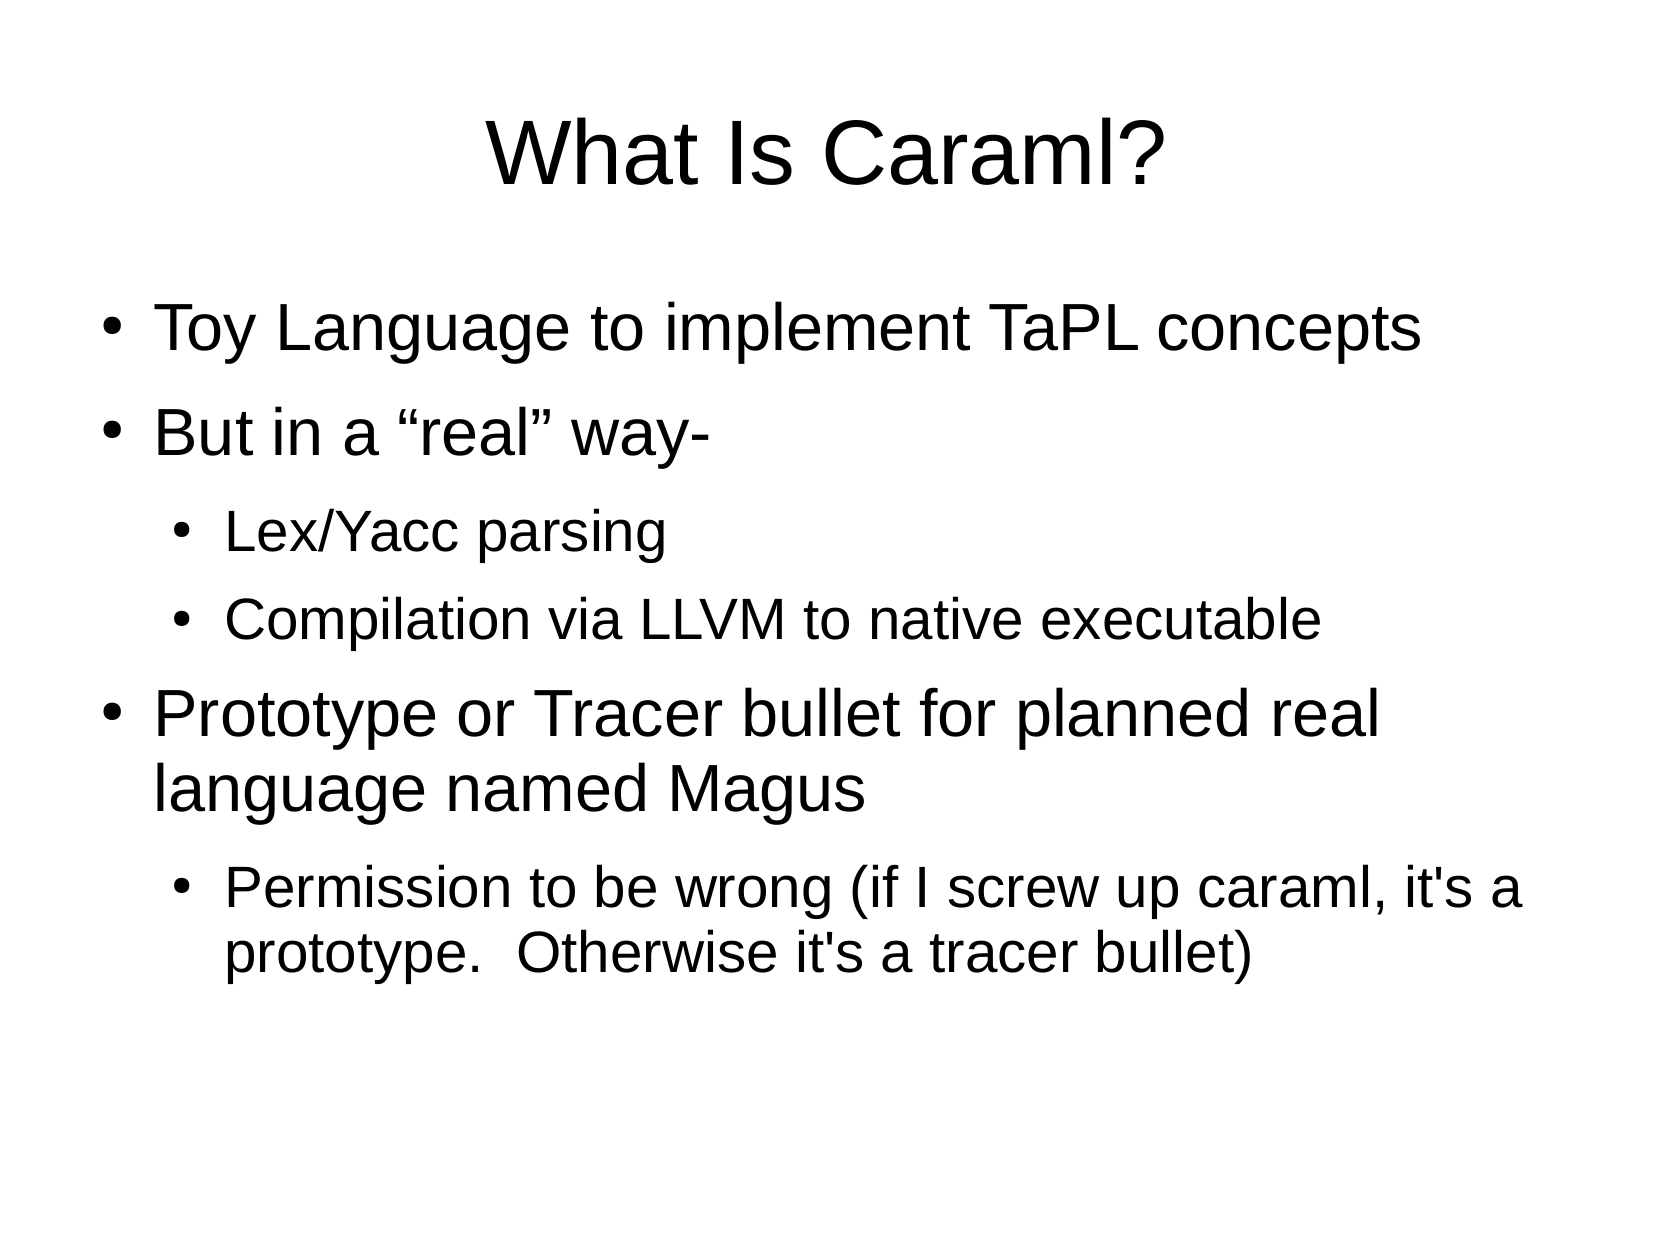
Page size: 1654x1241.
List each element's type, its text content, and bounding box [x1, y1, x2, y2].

list Toy Language to implement TaPL concepts But in a “real” way- Lex/Yacc parsing Compilation via LLVM to native executable Prototype or Tracer bullet for planned real language named Magus Permission to be wrong (if I screw up caraml, it's a prototype. Otherwise it's a tracer bullet) [82, 290, 1571, 1109]
title What Is Caraml? [82, 49, 1571, 257]
